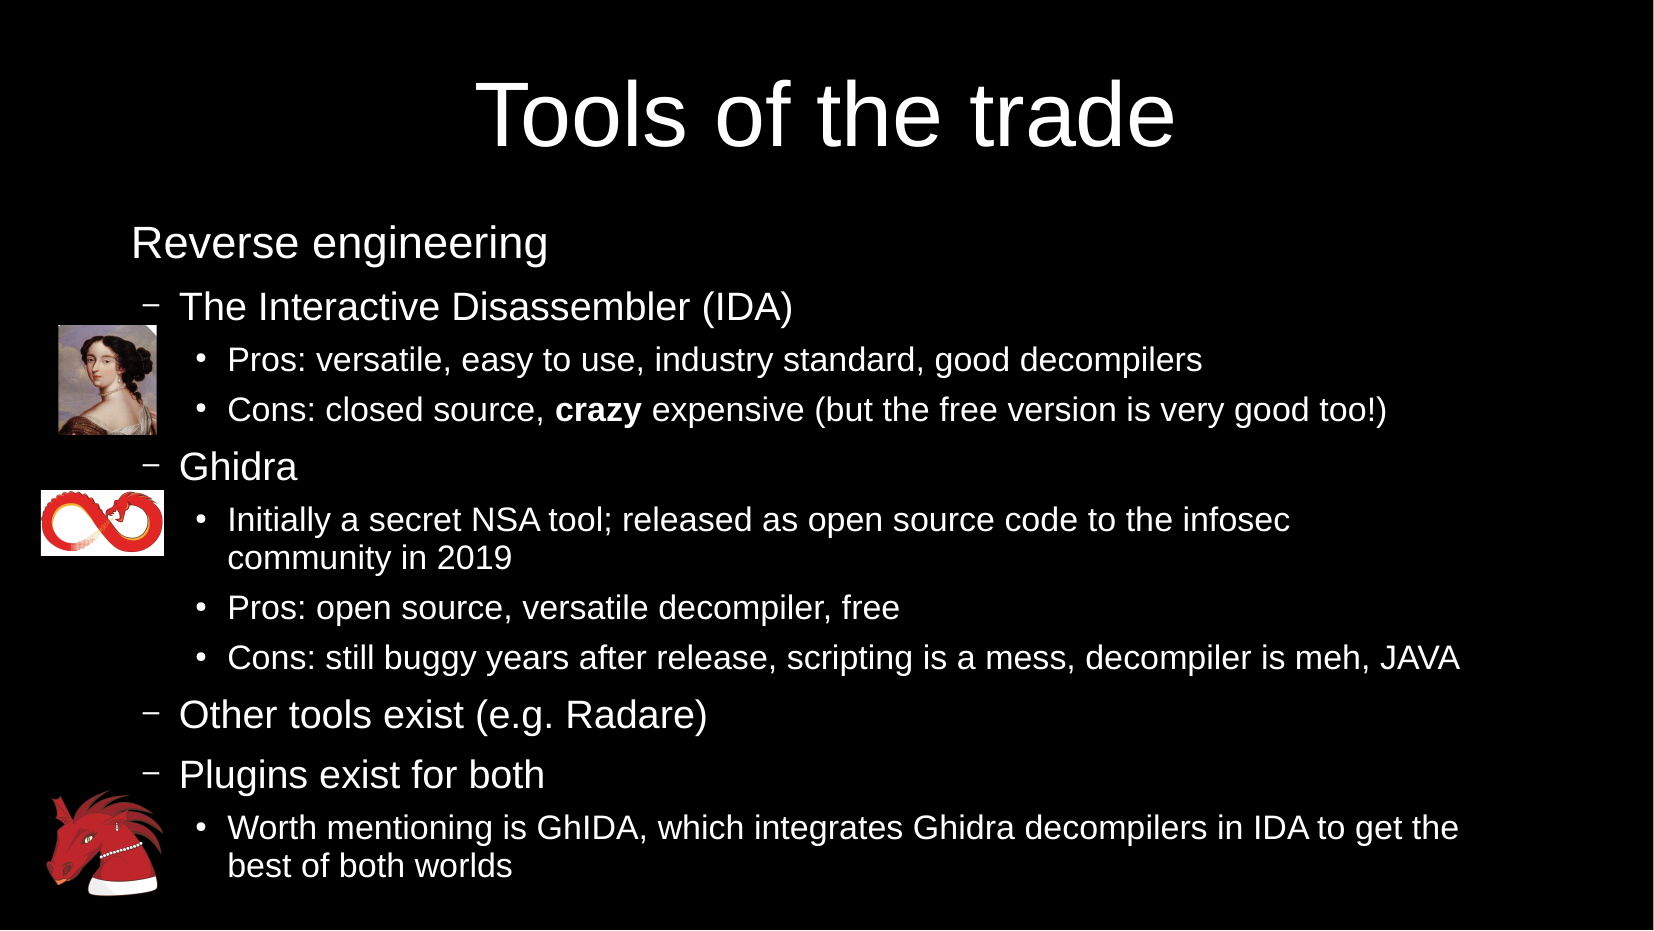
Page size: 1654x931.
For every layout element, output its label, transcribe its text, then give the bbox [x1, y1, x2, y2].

title Tools of the trade [82, 37, 1571, 193]
picture [37, 784, 169, 901]
picture [58, 325, 157, 435]
list Reverse engineering The Interactive Disassembler (IDA) Pros: versatile, easy to use, industry standard, good decompilers Cons: closed source, crazy expensive (but the free version is very good too!) Ghidra Initially a secret NSA tool; released as open source code to the infosec community in 2019 Pros: open source, versatile decompiler, free Cons: still buggy years after release, scripting is a mess, decompiler is meh, JAVA Other tools exist (e.g. Radare) Plugins exist for both Worth mentioning is GhIDA, which integrates Ghidra decompilers in IDA to get the best of both worlds [82, 217, 1463, 901]
picture [40, 490, 164, 556]
